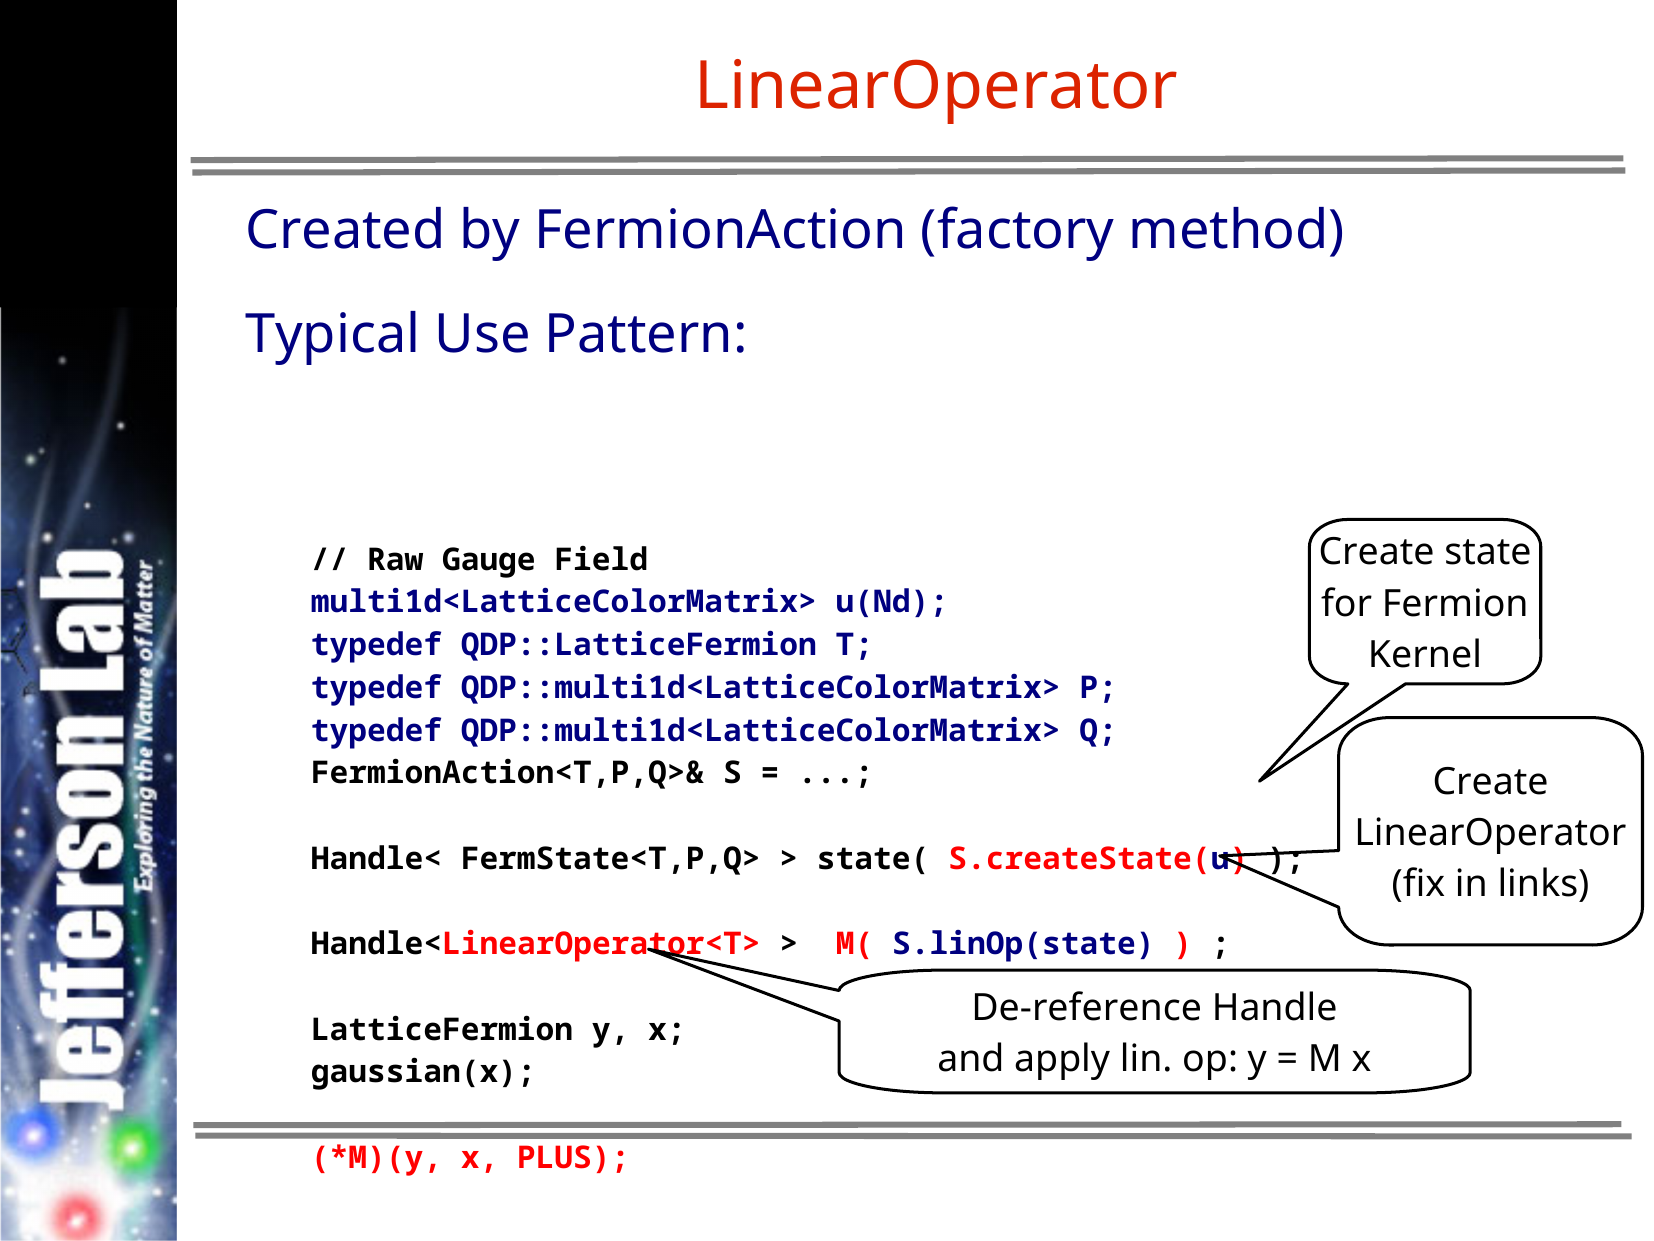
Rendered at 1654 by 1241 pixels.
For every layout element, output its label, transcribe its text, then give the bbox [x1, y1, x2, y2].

text_box De-reference Handle and apply lin. op: y = M x [648, 949, 1471, 1093]
text_box // Raw Gauge Field multi1d<LatticeColorMatrix> u(Nd); typedef QDP::LatticeFermion T; typedef QDP::multi1d<LatticeColorMatrix> P; typedef QDP::multi1d<LatticeColorMatrix> Q; FermionAction<T,P,Q>& S = ...; Handle< FermState<T,P,Q> > state( S.createState(u) ); Handle<LinearOperator<T> > M( S.linOp(state) ) ; LatticeFermion y, x; gaussian(x); (*M)(y, x, PLUS); [294, 527, 1533, 1114]
text_box Create LinearOperator (fix in links) [1219, 717, 1643, 946]
title LinearOperator [235, 17, 1638, 149]
list Created by FermionAction (factory method) Typical Use Pattern: [227, 190, 1628, 402]
text_box Create state for Fermion Kernel [1259, 519, 1541, 782]
picture [2, 308, 176, 1240]
